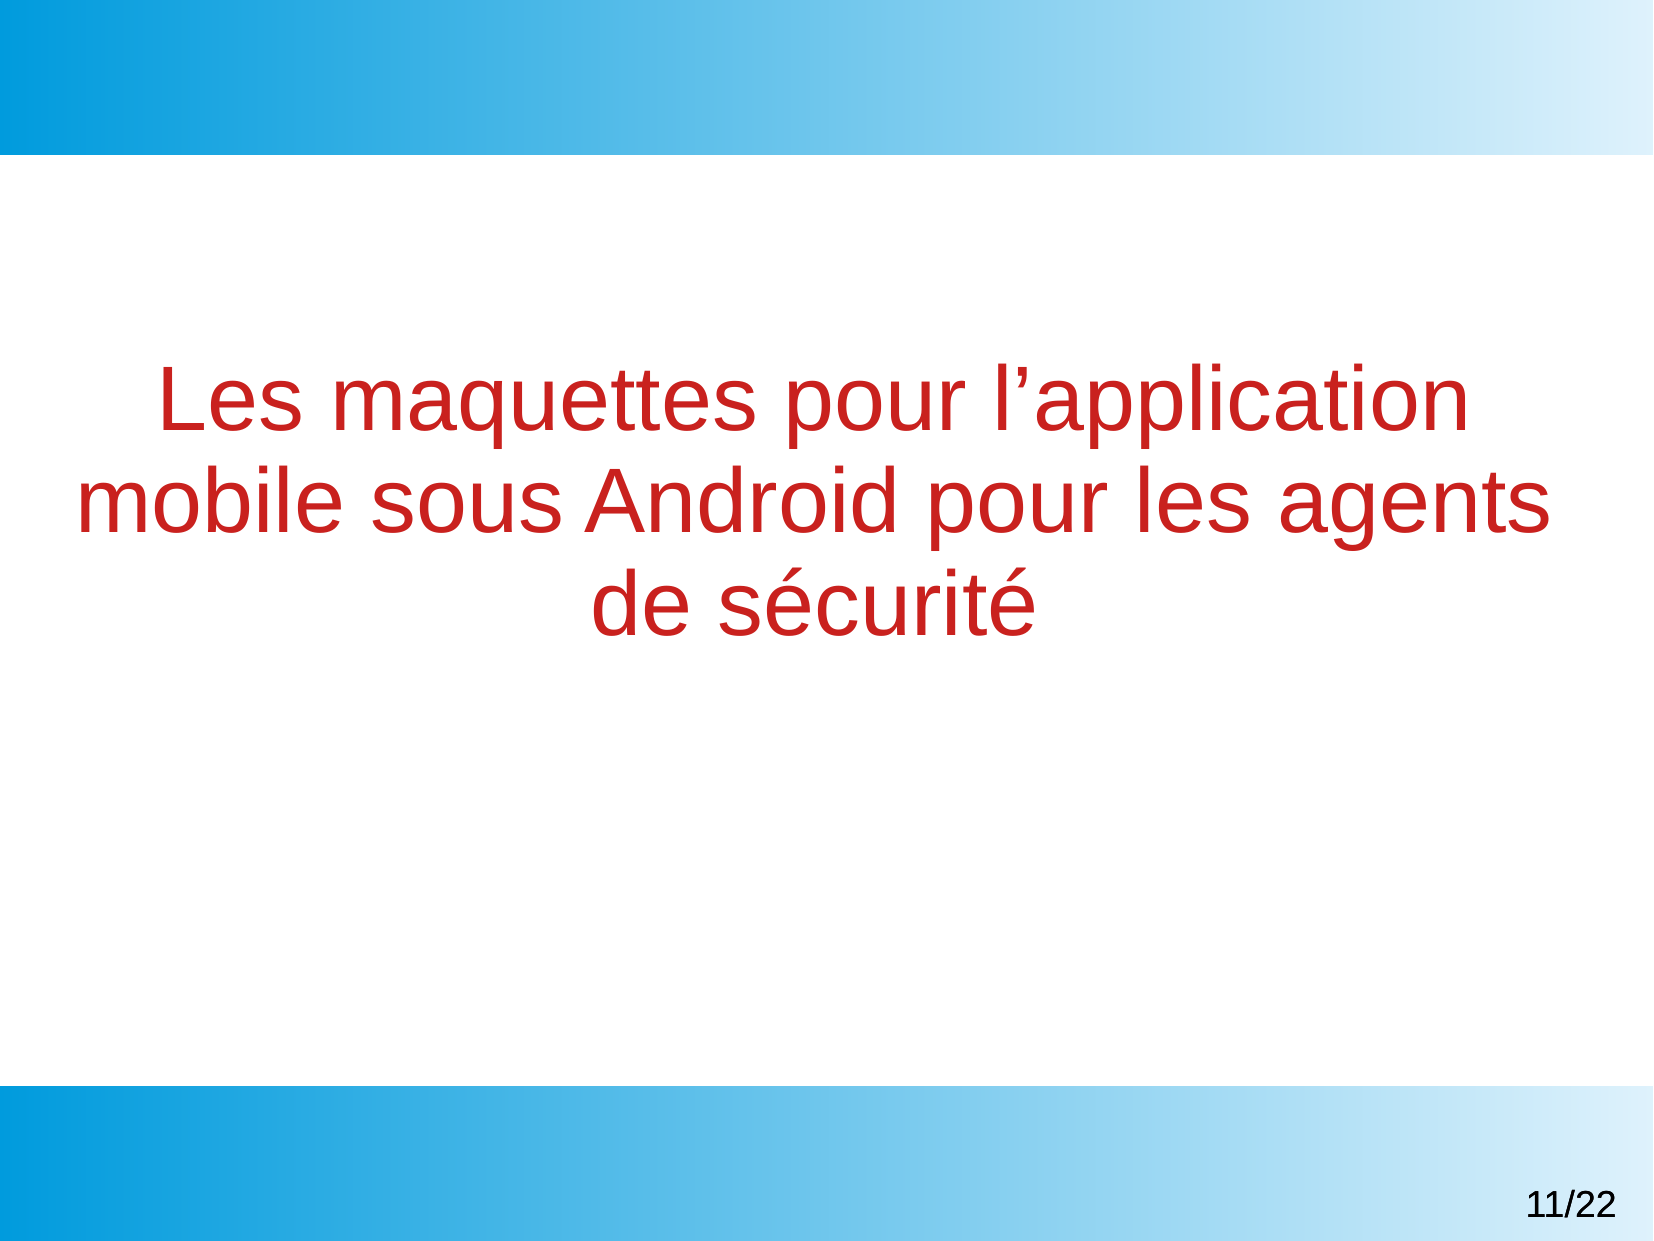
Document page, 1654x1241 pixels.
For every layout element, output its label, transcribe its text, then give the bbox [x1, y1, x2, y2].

text_box <numéro>/22 [1520, 1175, 1654, 1241]
title Les maquettes pour l’application mobile sous Android pour les agents de sécurité [70, 347, 1560, 655]
